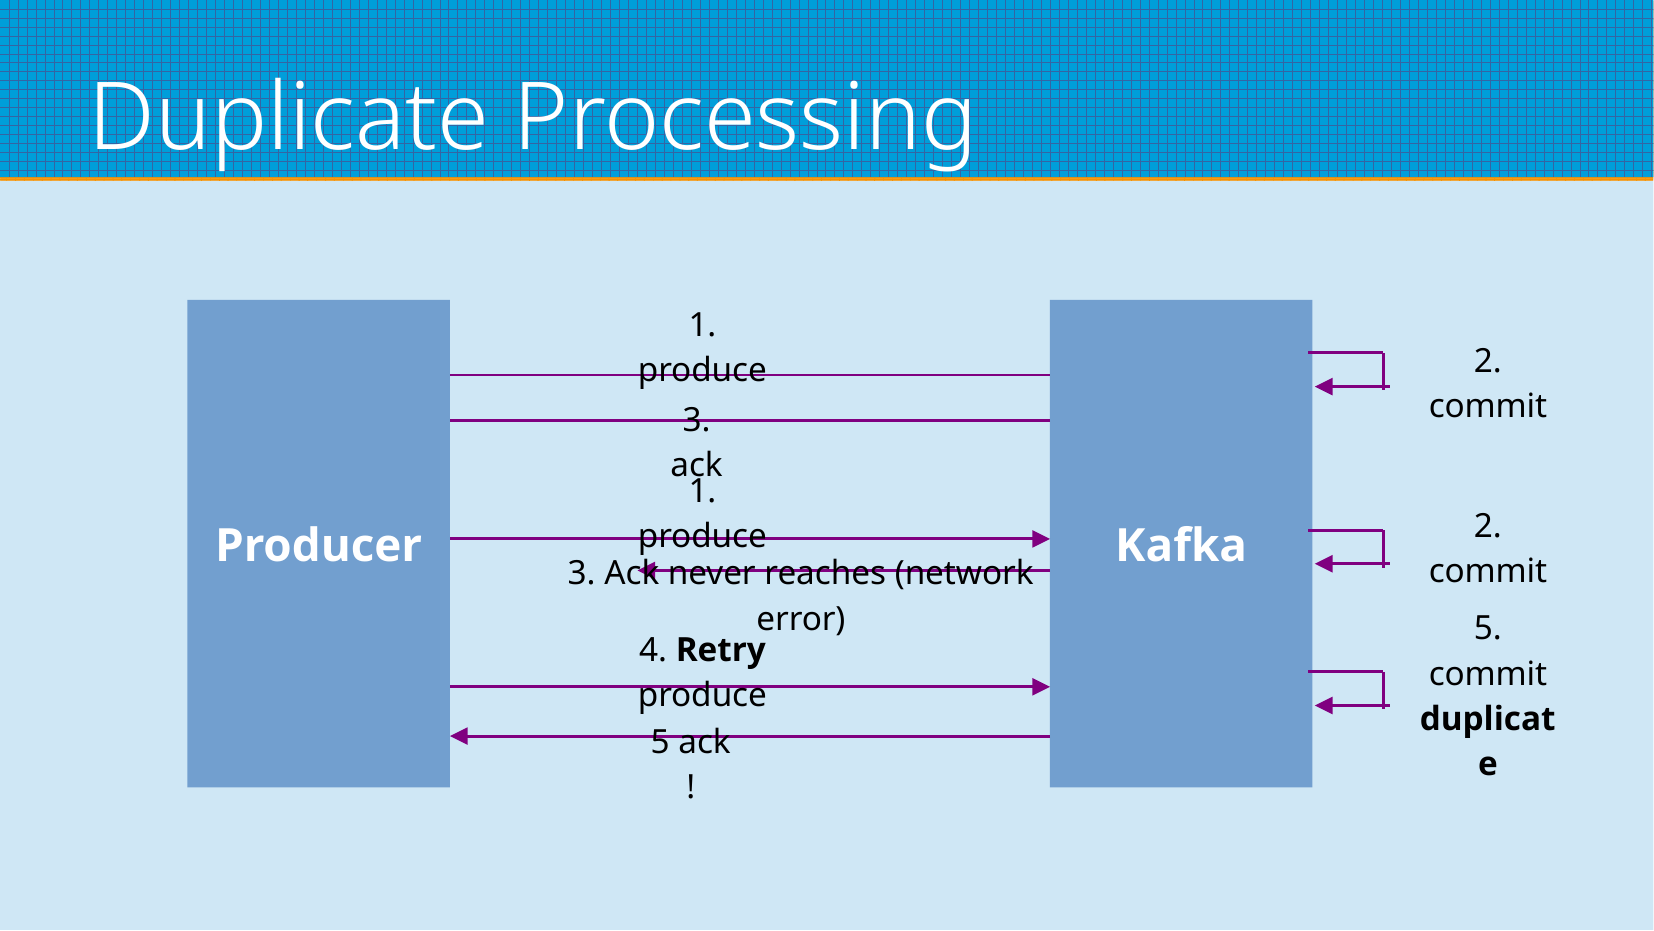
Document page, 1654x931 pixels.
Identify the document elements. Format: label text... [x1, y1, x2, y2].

text_box 4. Retry produce [579, 620, 826, 723]
text_box 1. produce [623, 295, 782, 398]
text_box 1. produce [623, 460, 782, 543]
text_box 3. Ack never reaches (network error) [545, 543, 1057, 646]
title Duplicate Processing [88, 14, 1565, 178]
text_box Producer [187, 299, 450, 788]
text_box 2. commit [1412, 496, 1564, 598]
text_box 5 ack ! [640, 711, 741, 815]
text_box 3. ack [650, 398, 743, 493]
text_box 2. commit [1412, 330, 1564, 434]
text_box 5. commit duplicate [1412, 598, 1564, 792]
text_box Kafka [1049, 299, 1313, 788]
